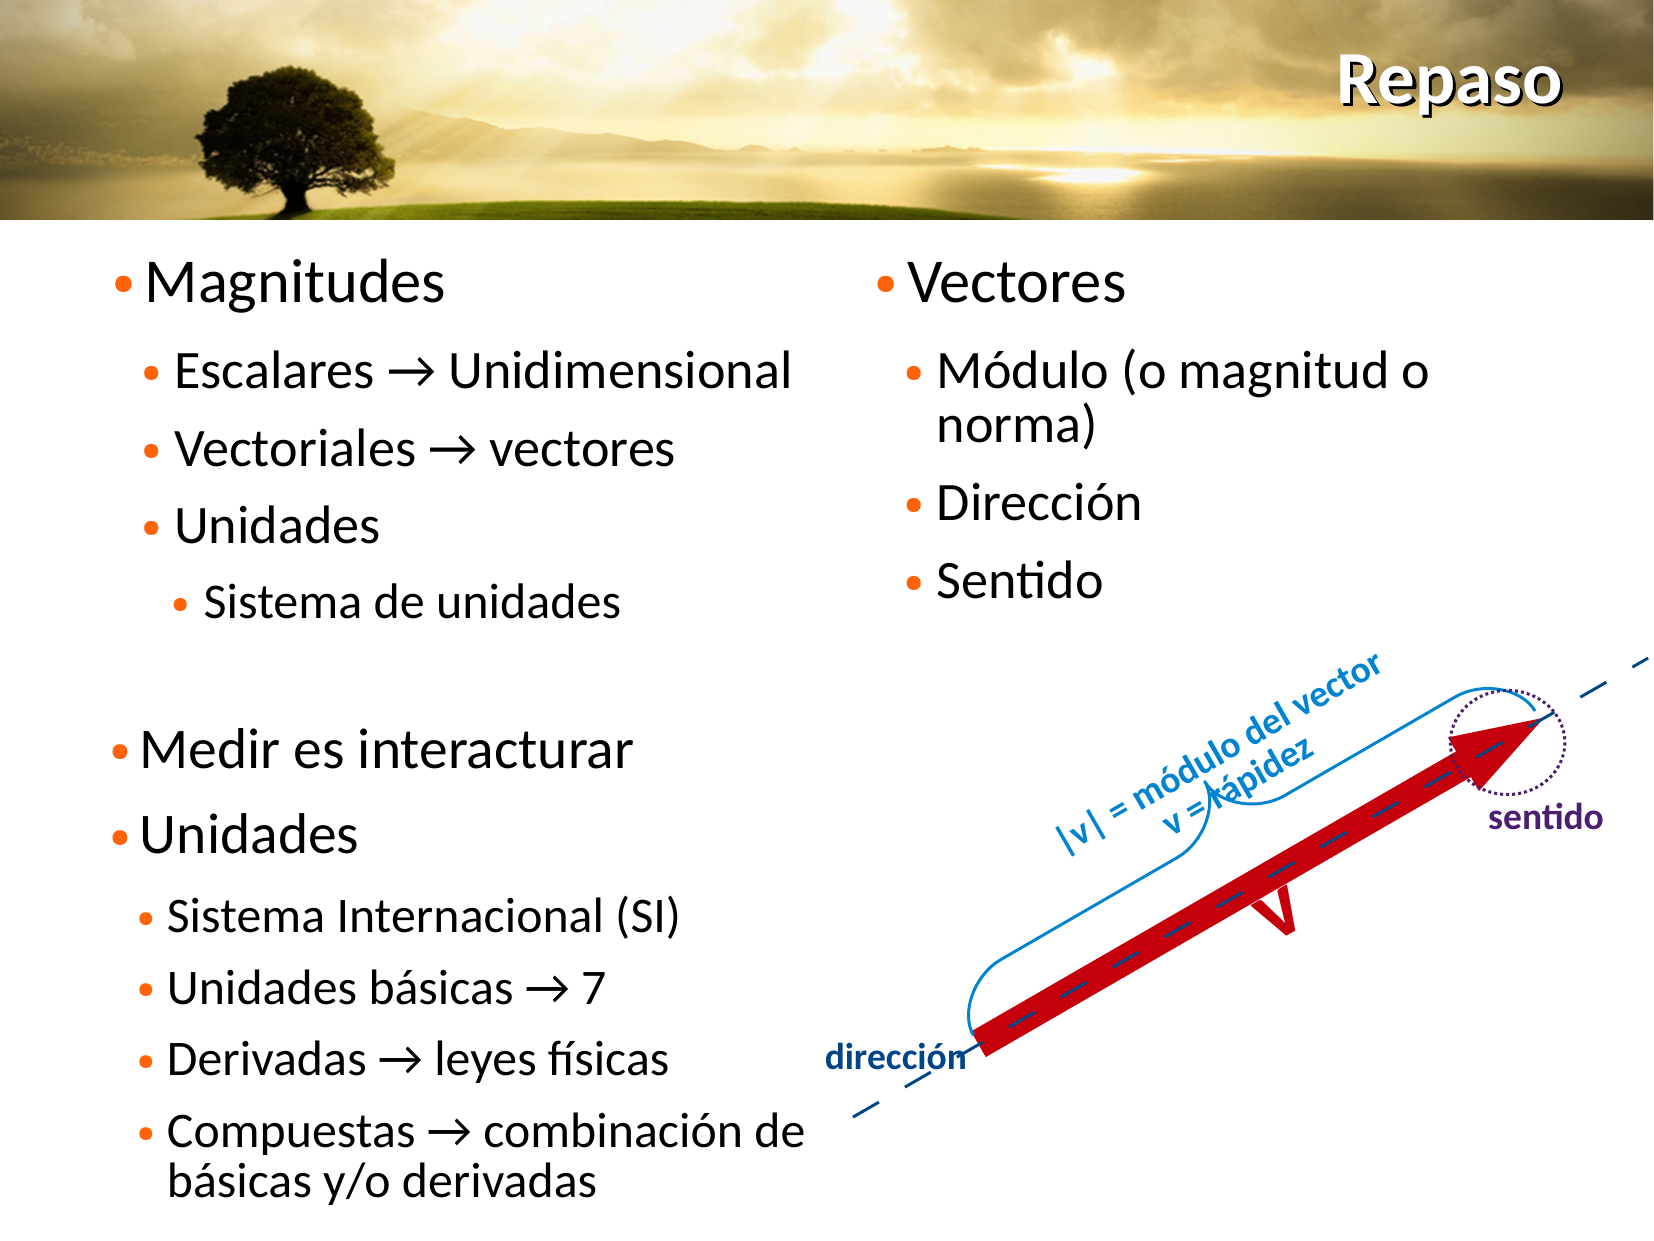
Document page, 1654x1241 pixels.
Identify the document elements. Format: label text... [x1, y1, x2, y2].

text_box |v| = módulo del vector v = rápidez [1026, 627, 1546, 1112]
list Magnitudes Escalares → Unidimensional Vectoriales → vectores Unidades Sistema de unidades [82, 255, 809, 685]
title Repaso [75, 19, 1564, 151]
text_box sentido [1473, 794, 1654, 886]
list Medir es interacturar Unidades Sistema Internacional (SI) Unidades básicas → 7 Derivadas → leyes físicas Compuestas → combinación de básicas y/o derivadas [82, 725, 853, 1216]
list Vectores Módulo (o magnitud o norma) Dirección Sentido [845, 255, 1572, 685]
picture [0, 0, 1654, 220]
text_box dirección [810, 1033, 1071, 1126]
